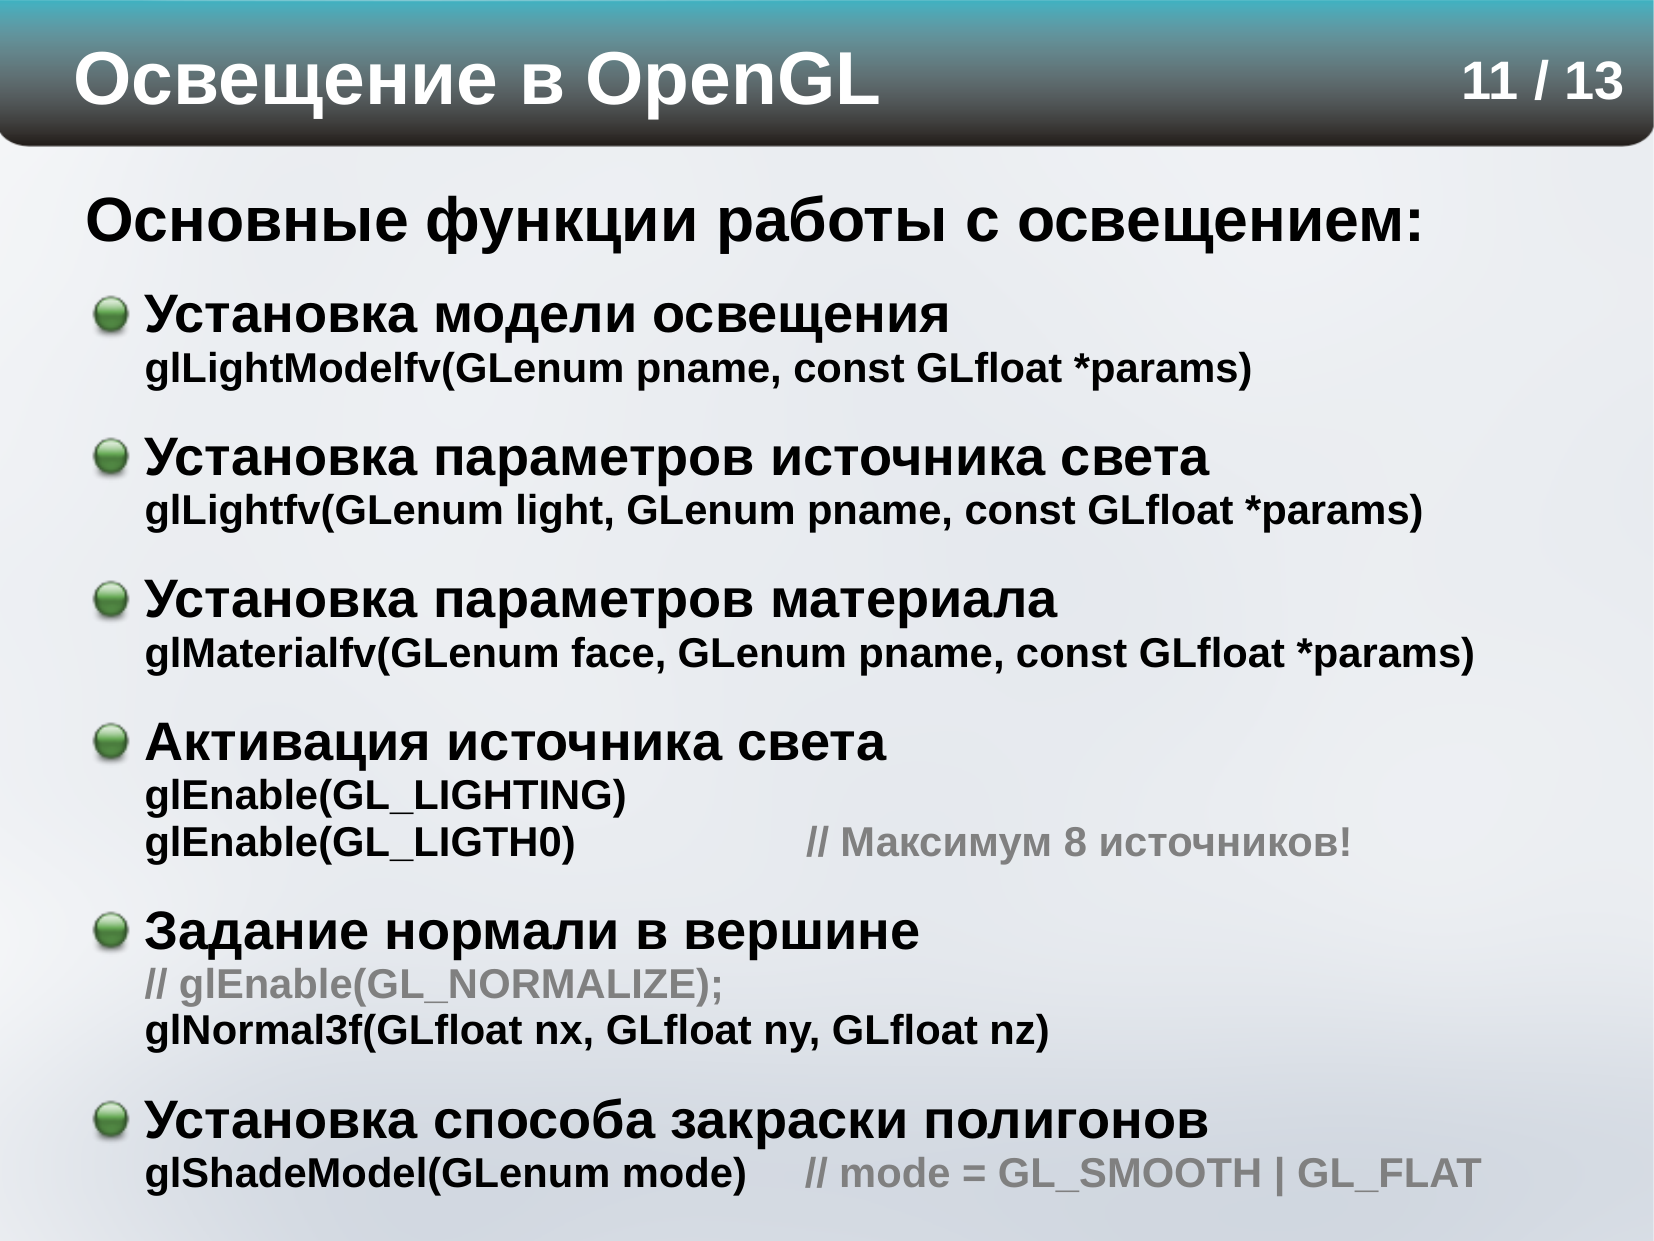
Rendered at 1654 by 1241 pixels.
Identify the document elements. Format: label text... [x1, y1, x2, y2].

picture [0, 0, 1654, 1241]
text_box <номер> / 13 [1446, 42, 1654, 179]
text_box Основные функции работы с освещением: Установка модели освещения glLightModelfv(GLenum pname, const GLfloat *params) Установка параметров источника света glLightfv(GLenum light, GLenum pname, const GLfloat *params) Установка параметров материала glMaterialfv(GLenum face, GLenum pname, const GLfloat *params) Активация источника света glEnable(GL_LIGHTING) glEnable(GL_LIGTH0) // Максимум 8 источников! Задание нормали в вершине // glEnable(GL_NORMALIZE); glNormal3f(GLfloat nx, GLfloat ny, GLfloat nz) Установка способа закраски полигонов glShadeModel(GLenum mode) // mode = GL_SMOOTH | GL_FLAT [70, 177, 1506, 1204]
text_box Освещение в OpenGL [59, 29, 916, 129]
